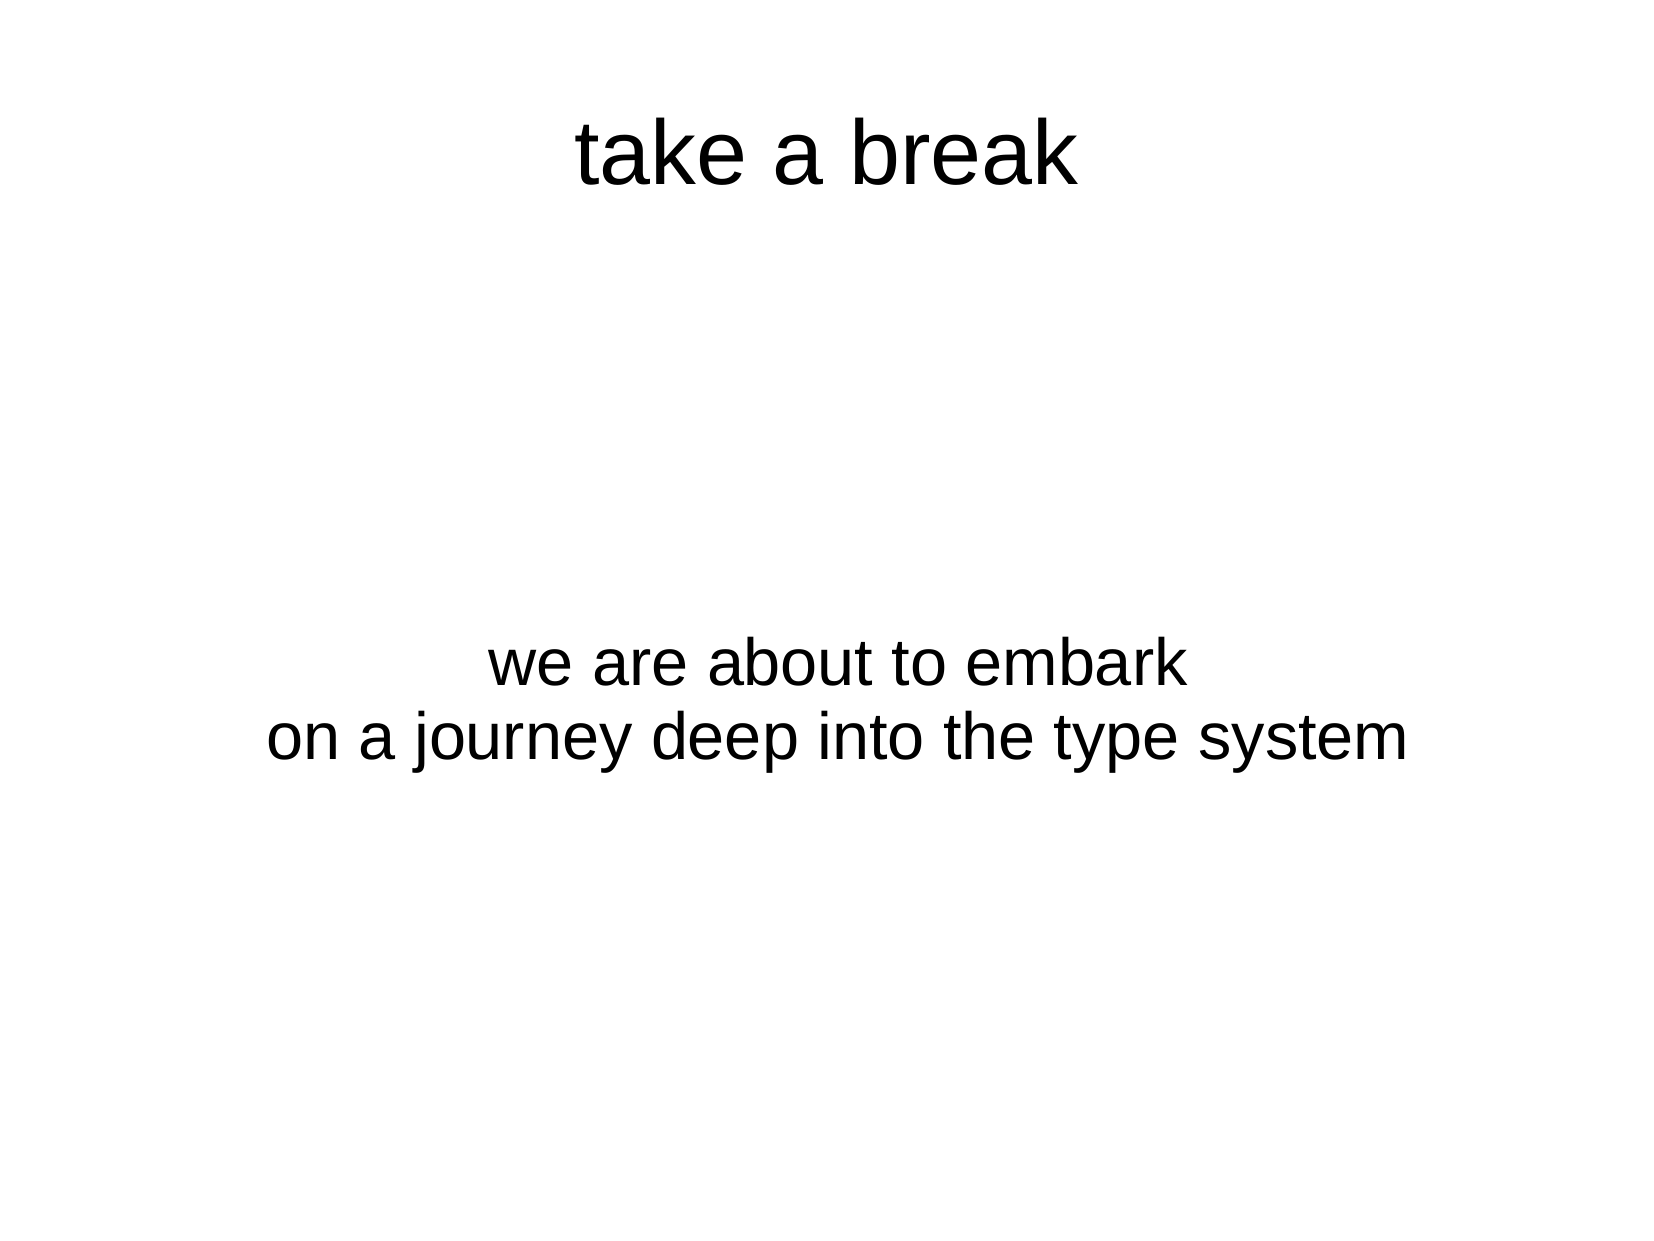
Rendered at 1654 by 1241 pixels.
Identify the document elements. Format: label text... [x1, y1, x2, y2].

subtitle we are about to embark on a journey deep into the type system [82, 290, 1571, 1109]
title take a break [82, 49, 1571, 257]
